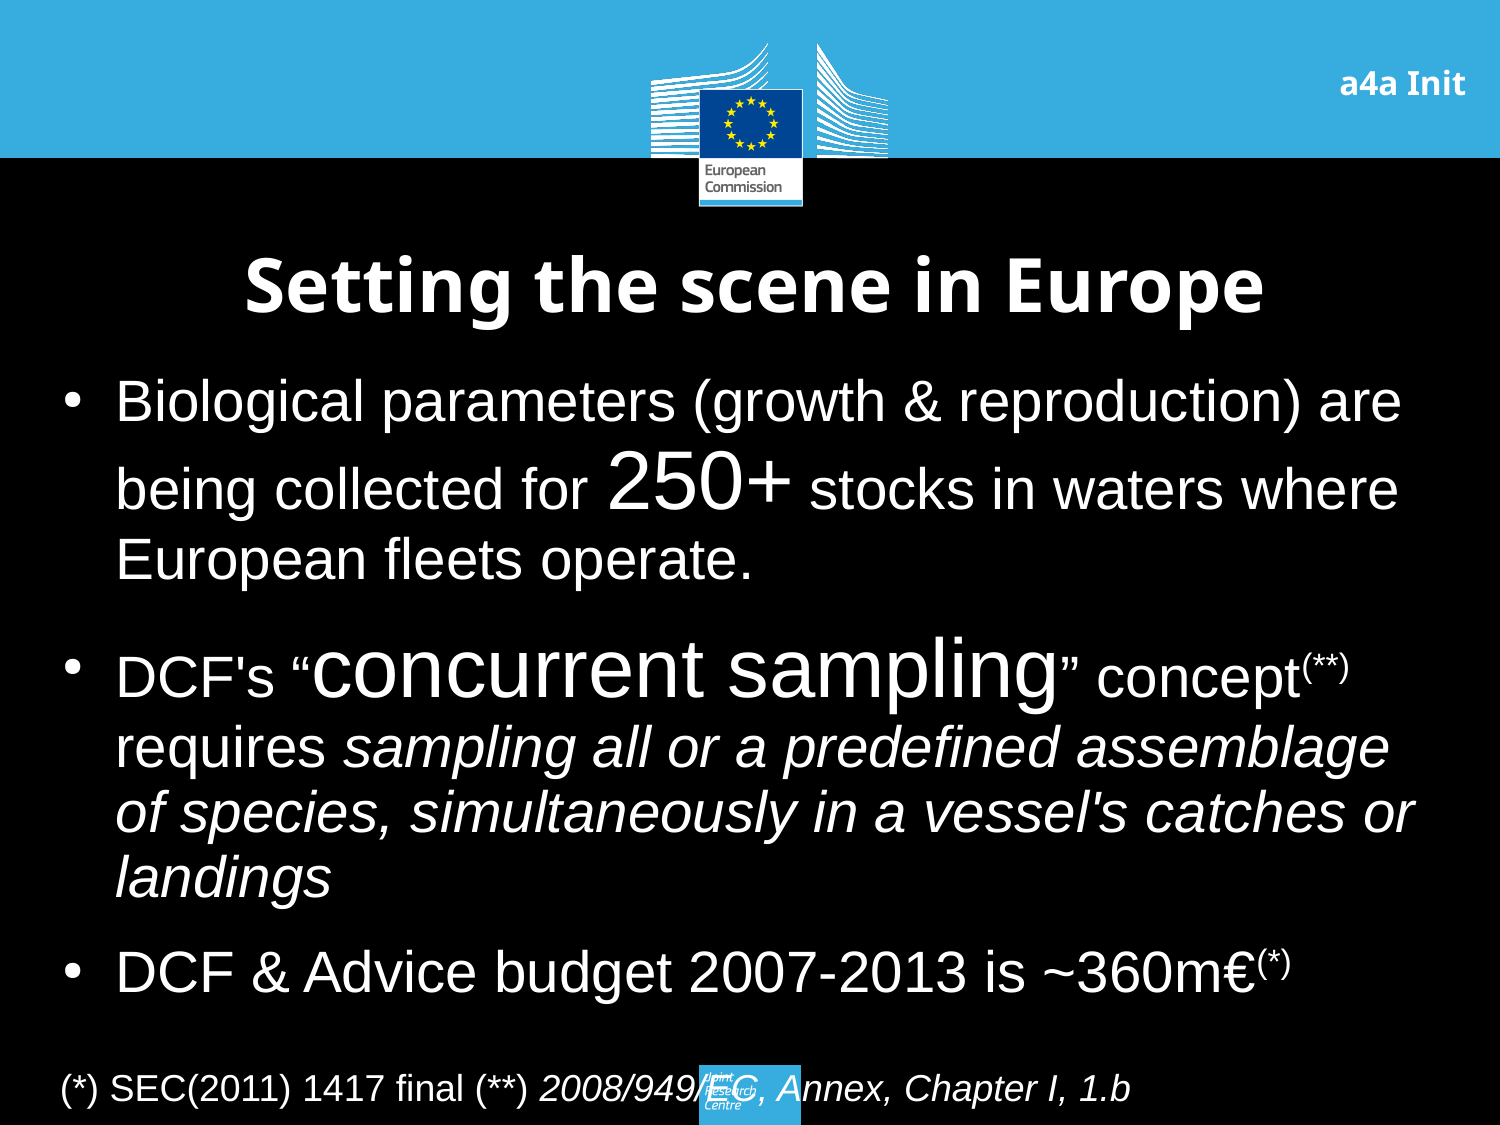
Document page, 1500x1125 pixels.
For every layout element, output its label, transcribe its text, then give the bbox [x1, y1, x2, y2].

title a4a Init [1091, 29, 1482, 136]
text_box (*) SEC(2011) 1417 final (**) 2008/949/EC, Annex, Chapter I, 1.b [45, 1060, 1441, 1118]
text_box Biological parameters (growth & reproduction) are being collected for 250+ stocks in waters where European fleets operate. DCF's “concurrent sampling” concept(**) requires sampling all or a predefined assemblage of species, simultaneously in a vessel's catches or landings DCF & Advice budget 2007-2013 is ~360m€(*) [30, 266, 1471, 1015]
title Setting the scene in Europe [11, 179, 1500, 387]
picture [699, 1118, 801, 1125]
picture [651, 42, 888, 179]
